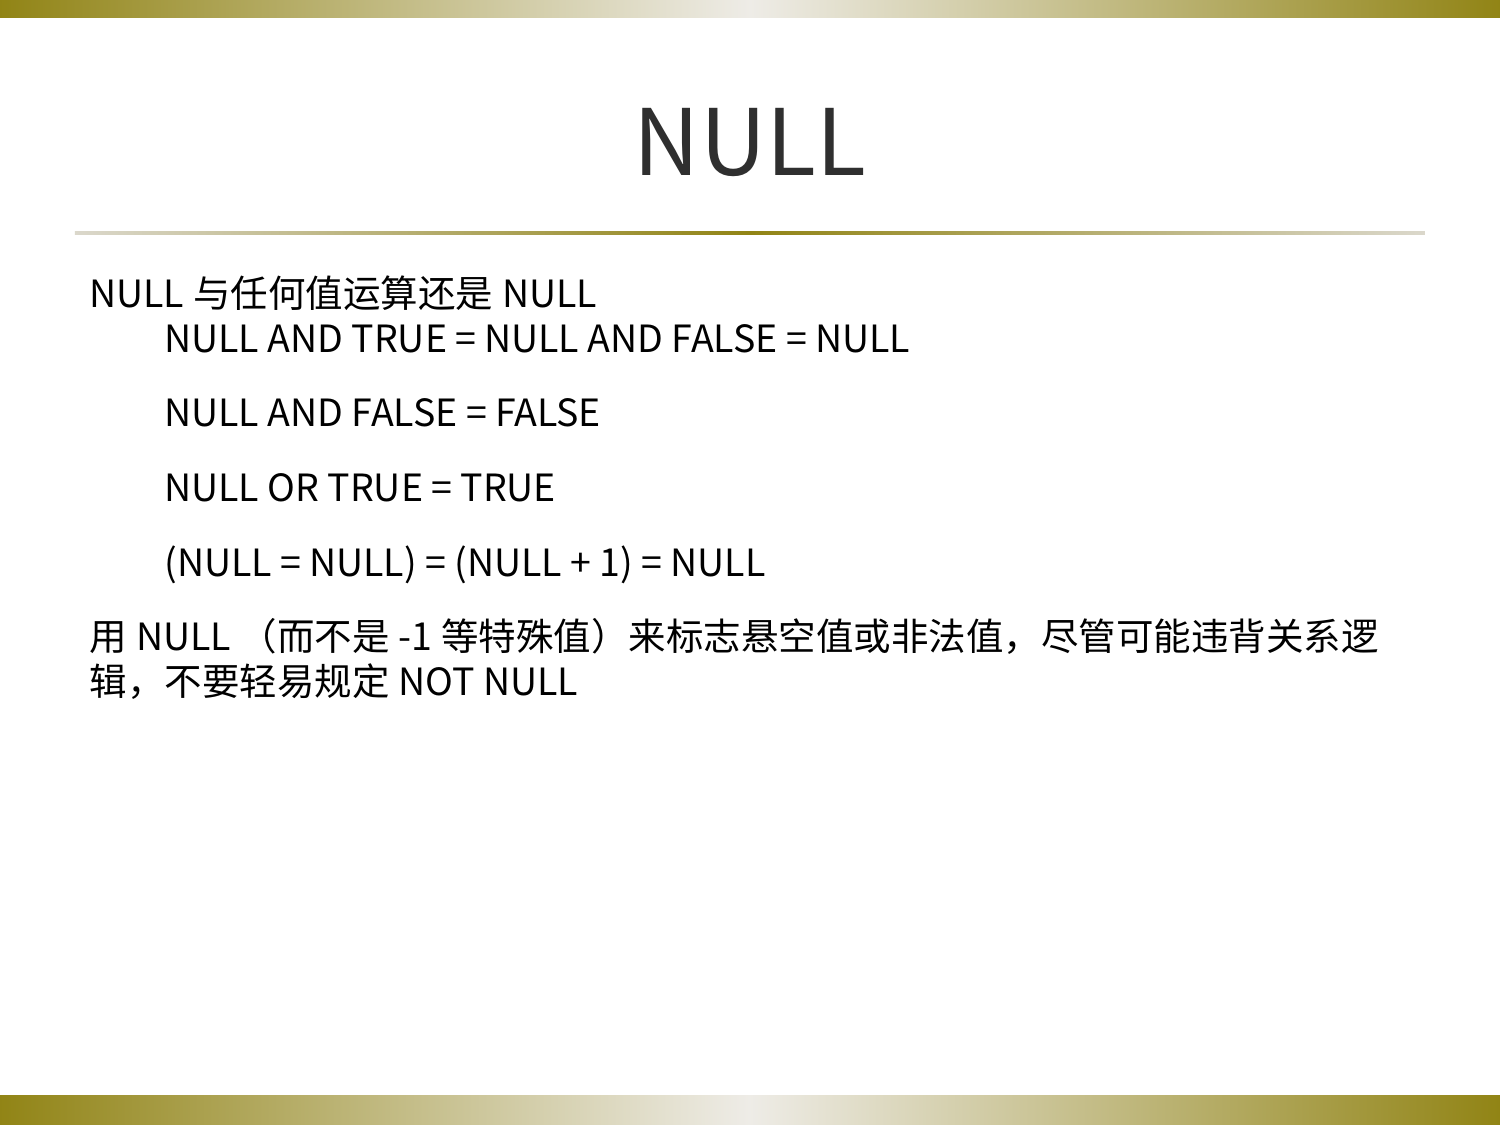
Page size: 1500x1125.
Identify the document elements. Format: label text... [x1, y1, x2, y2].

list NULL与任何值运算还是NULL NULL AND TRUE = NULL AND FALSE = NULL NULL AND FALSE = FALSE NULL OR TRUE = TRUE (NULL = NULL) = (NULL + 1) = NULL 用NULL（而不是-1等特殊值）来标志悬空值或非法值，尽管可能违背关系逻辑，不要轻易规定NOT NULL [75, 262, 1425, 1032]
title NULL [75, 45, 1425, 233]
